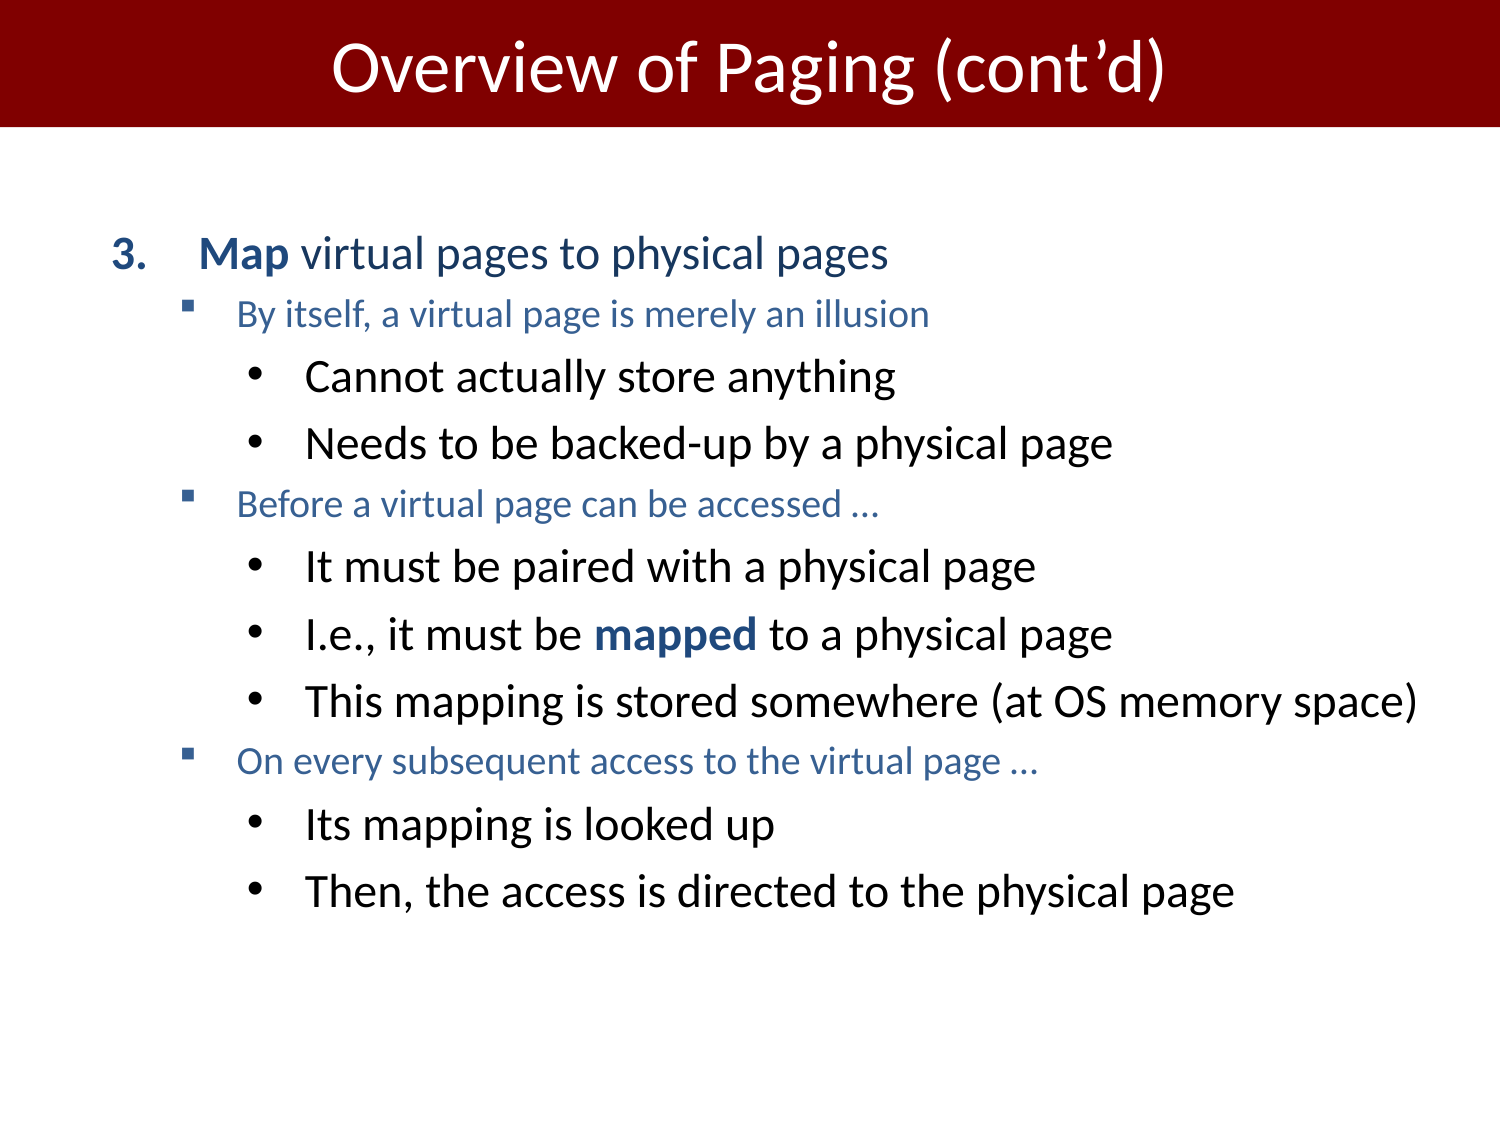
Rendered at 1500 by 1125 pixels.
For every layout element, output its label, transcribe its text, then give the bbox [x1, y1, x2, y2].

title Overview of Paging (cont’d) [0, 0, 1500, 128]
list Map virtual pages to physical pages By itself, a virtual page is merely an illusion Cannot actually store anything Needs to be backed-up by a physical page Before a virtual page can be accessed … It must be paired with a physical page I.e., it must be mapped to a physical page This mapping is stored somewhere (at OS memory space) On every subsequent access to the virtual page … Its mapping is looked up Then, the access is directed to the physical page [95, 213, 1446, 957]
